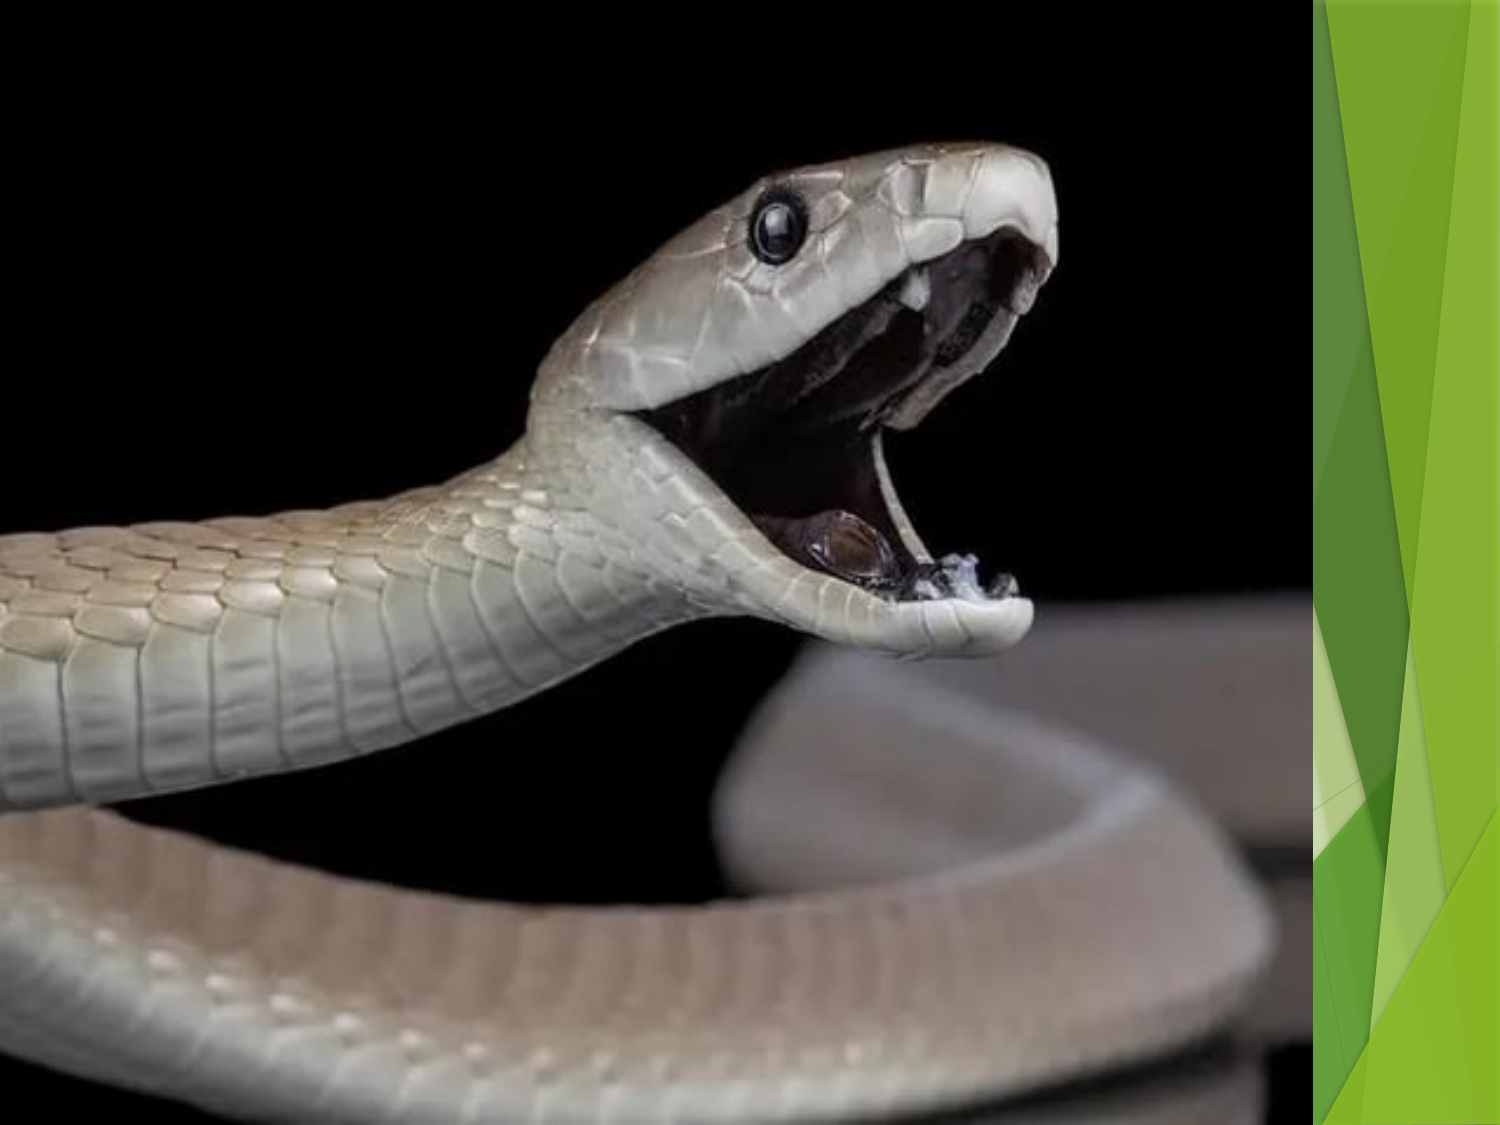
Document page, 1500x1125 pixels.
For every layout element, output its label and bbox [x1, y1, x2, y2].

picture [0, 0, 1313, 1125]
